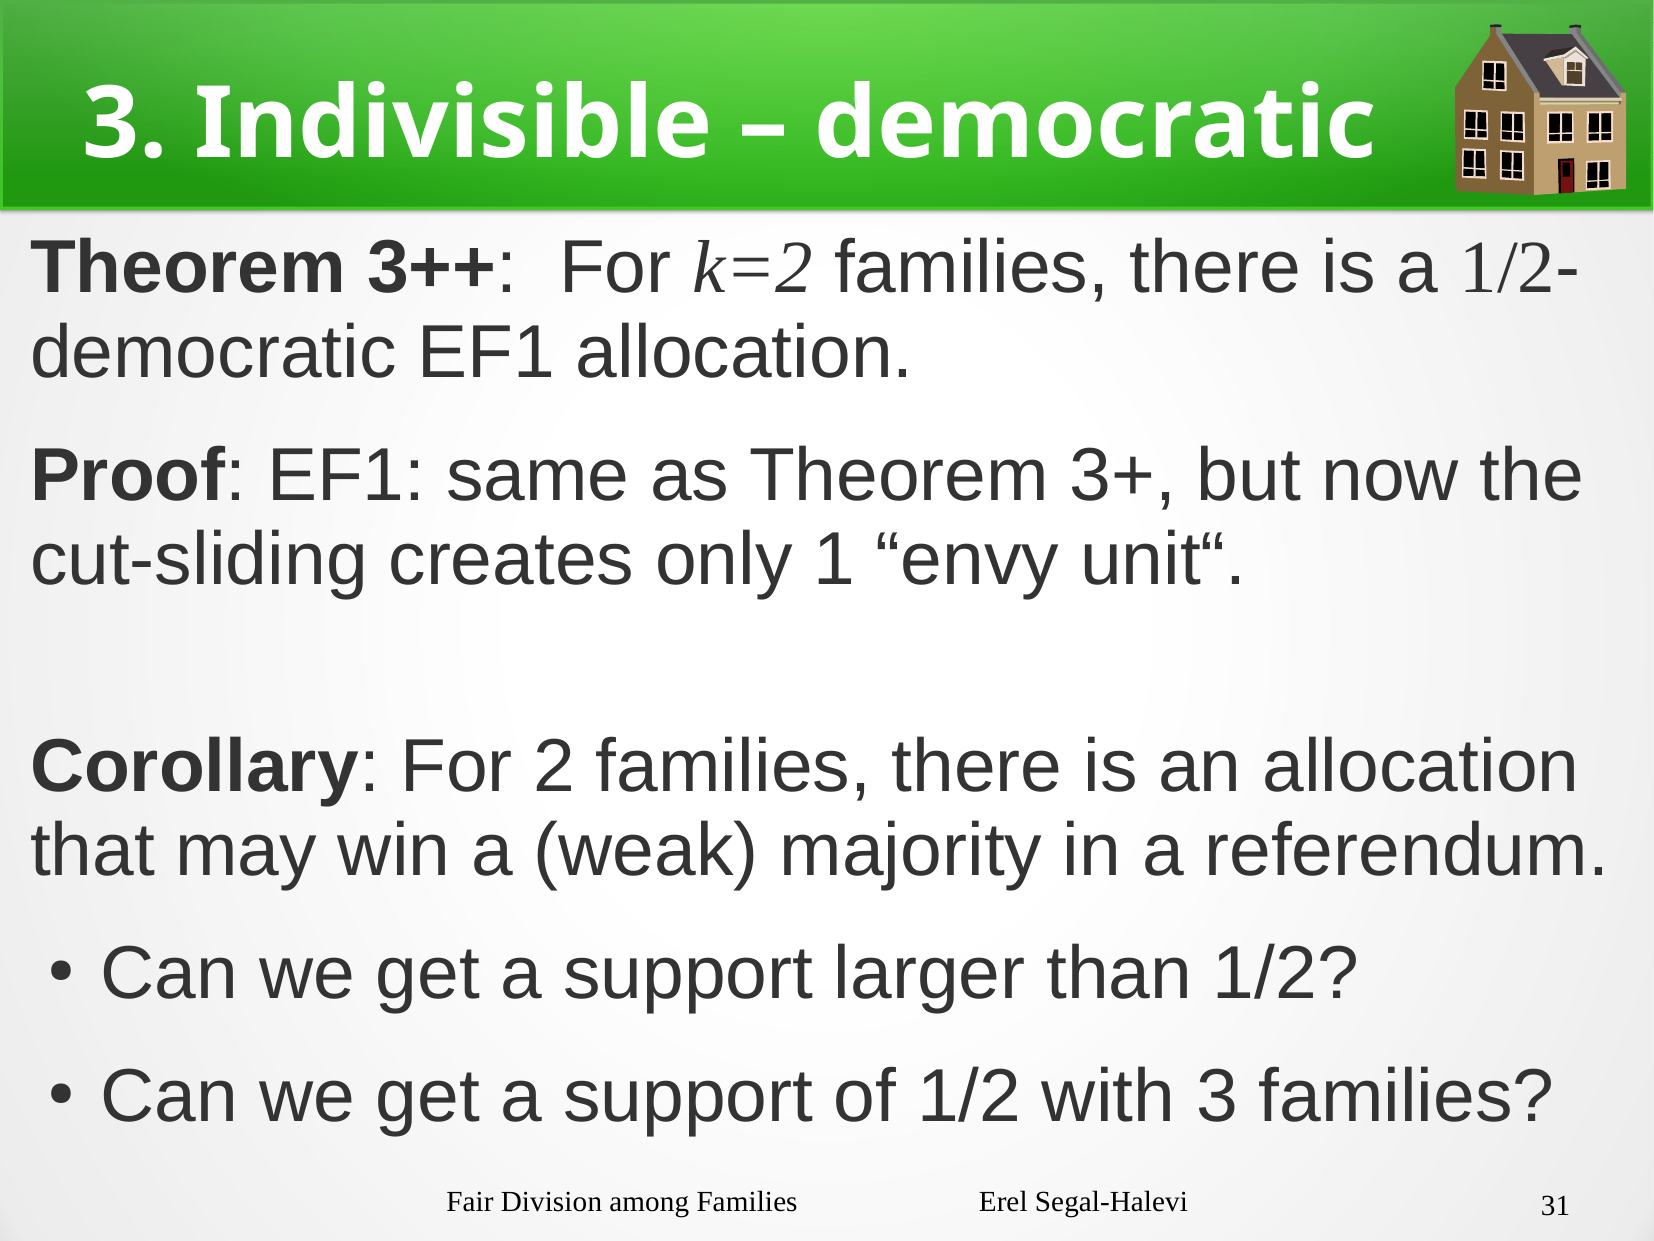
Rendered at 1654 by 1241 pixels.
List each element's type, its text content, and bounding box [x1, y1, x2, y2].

picture [1455, 24, 1627, 196]
title 3. Indivisible – democratic [82, 47, 1455, 189]
list Theorem 3++: For k=2 families, there is a 1/2-democratic EF1 allocation. Proof: EF1: same as Theorem 3+, but now the cut-sliding creates only 1 “envy unit“. Corollary: For 2 families, there is an allocation that may win a (weak) majority in a referendum. Can we get a support larger than 1/2? Can we get a support of 1/2 with 3 families? [30, 225, 1636, 1201]
